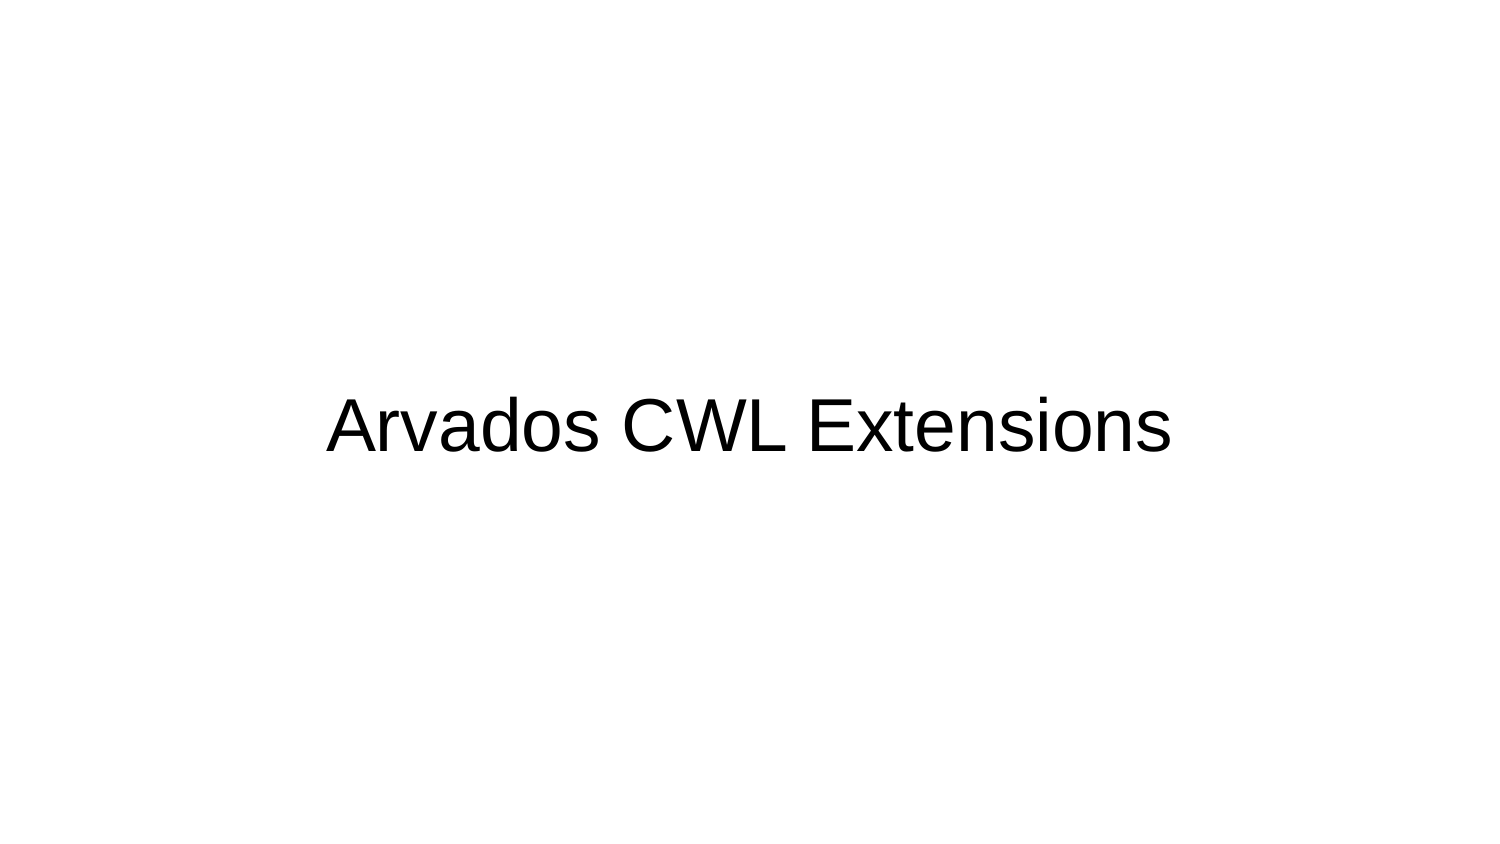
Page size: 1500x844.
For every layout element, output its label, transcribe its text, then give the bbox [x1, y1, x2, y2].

title Arvados CWL Extensions [51, 352, 1449, 491]
